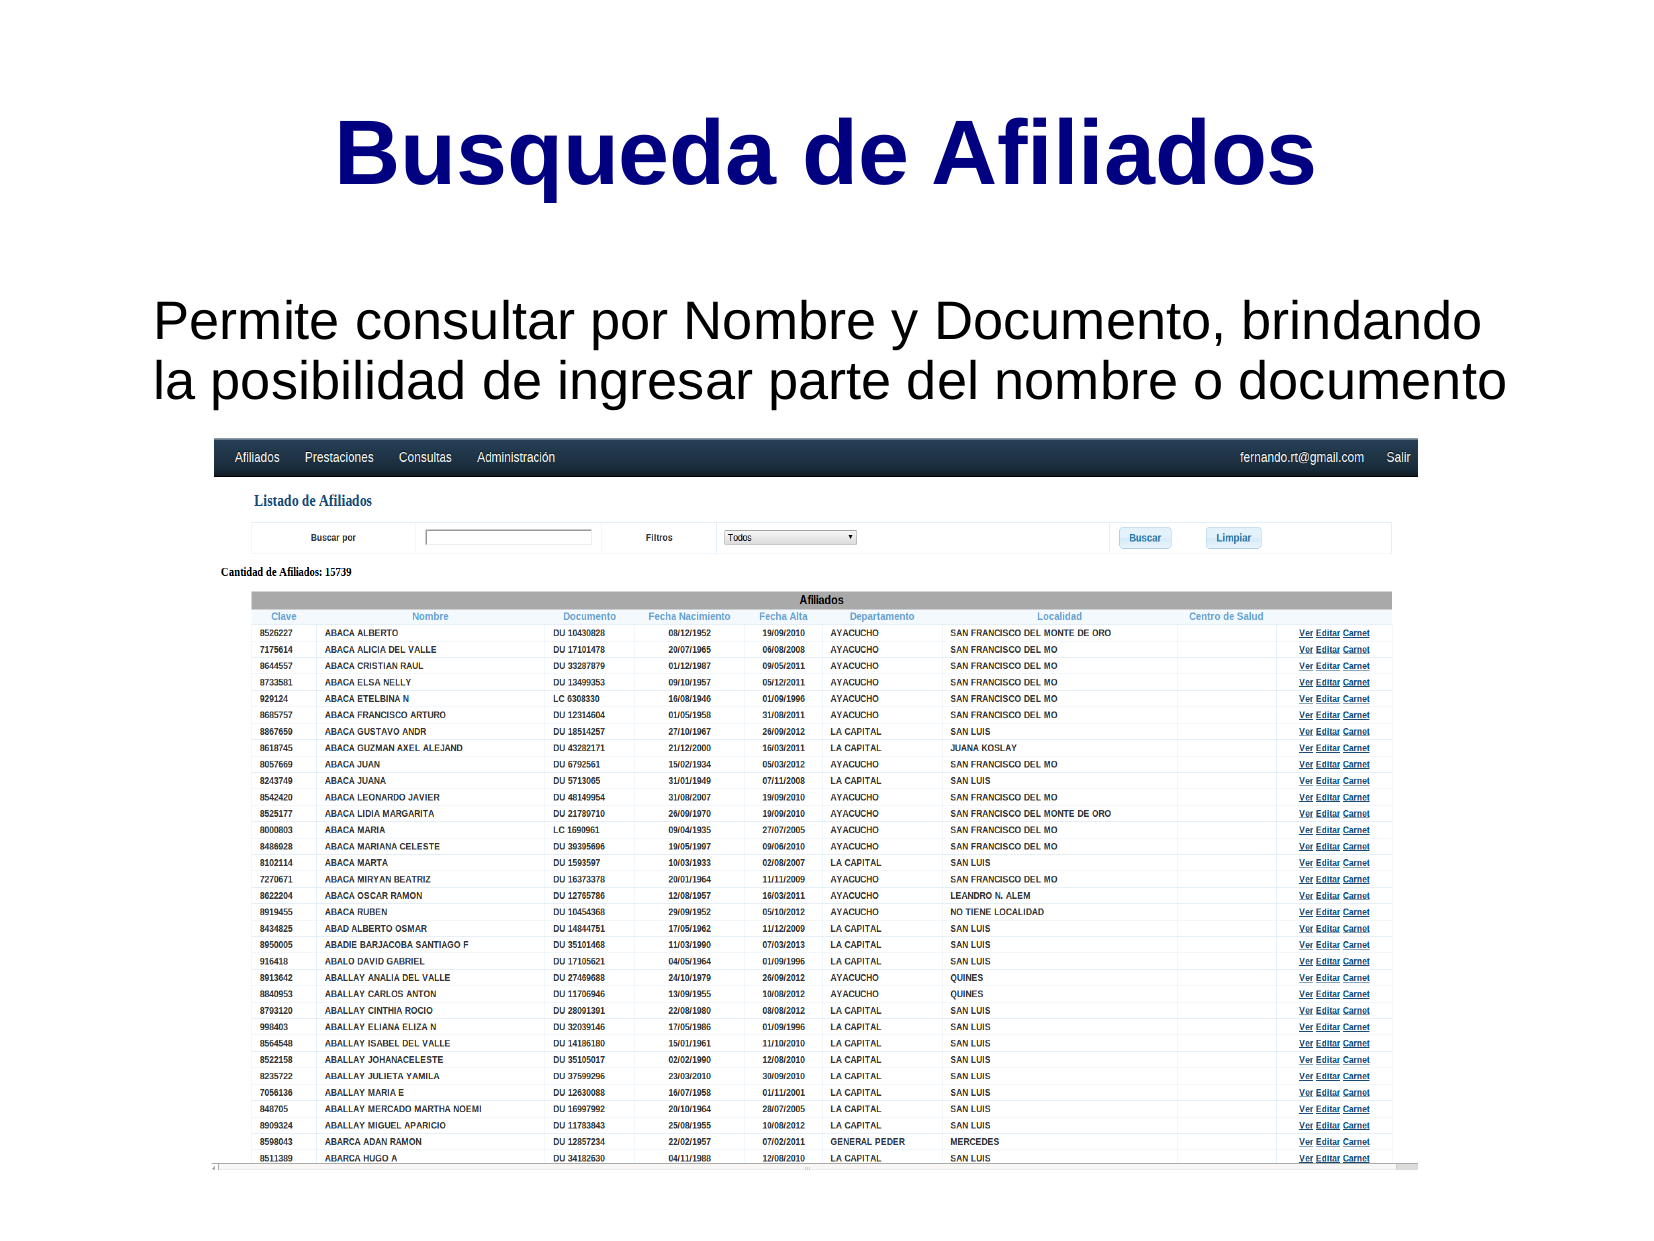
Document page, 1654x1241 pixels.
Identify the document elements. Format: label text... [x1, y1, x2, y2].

picture [212, 436, 1418, 1170]
list Permite consultar por Nombre y Documento, brindando la posibilidad de ingresar parte del nombre o documento [82, 290, 1538, 1010]
title Busqueda de Afiliados [82, 49, 1571, 257]
